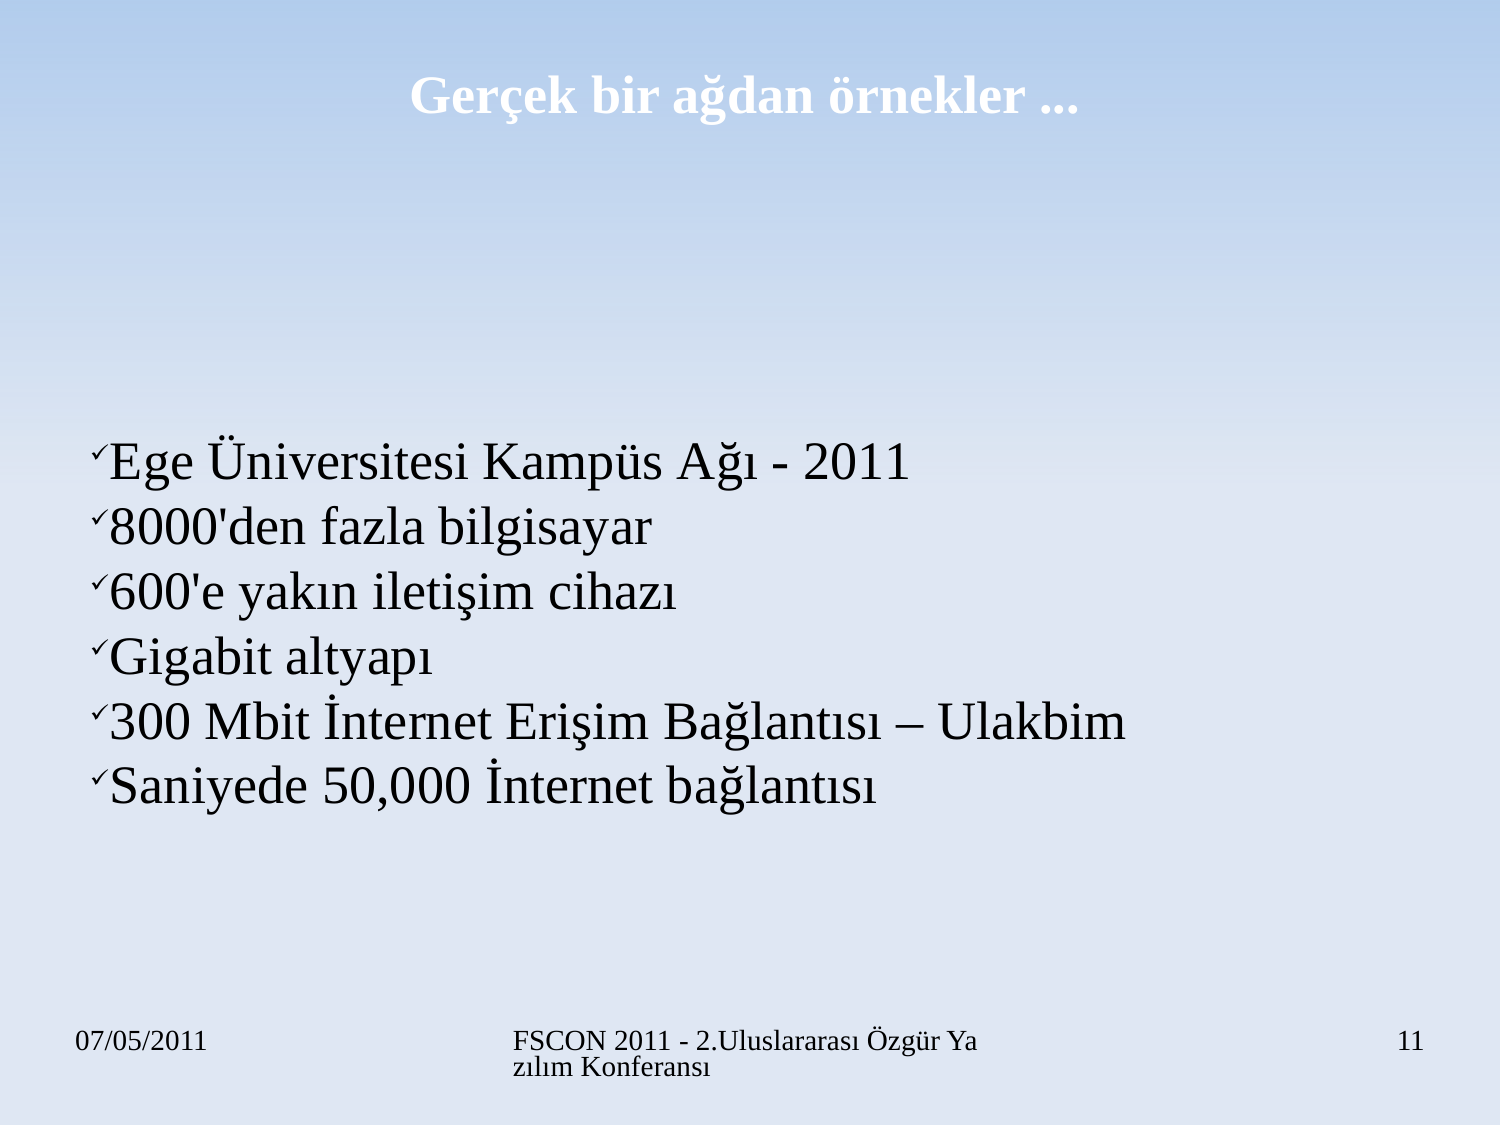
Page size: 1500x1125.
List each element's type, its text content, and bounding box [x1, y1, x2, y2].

text_box Ege Üniversitesi Kampüs Ağı - 2011 8000'den fazla bilgisayar 600'e yakın iletişim cihazı Gigabit altyapı 300 Mbit İnternet Erişim Bağlantısı – Ulakbim Saniyede 50,000 İnternet bağlantısı [75, 262, 1426, 1006]
title Gerçek bir ağdan örnekler ... [69, 0, 1420, 188]
picture [0, 0, 1500, 1125]
